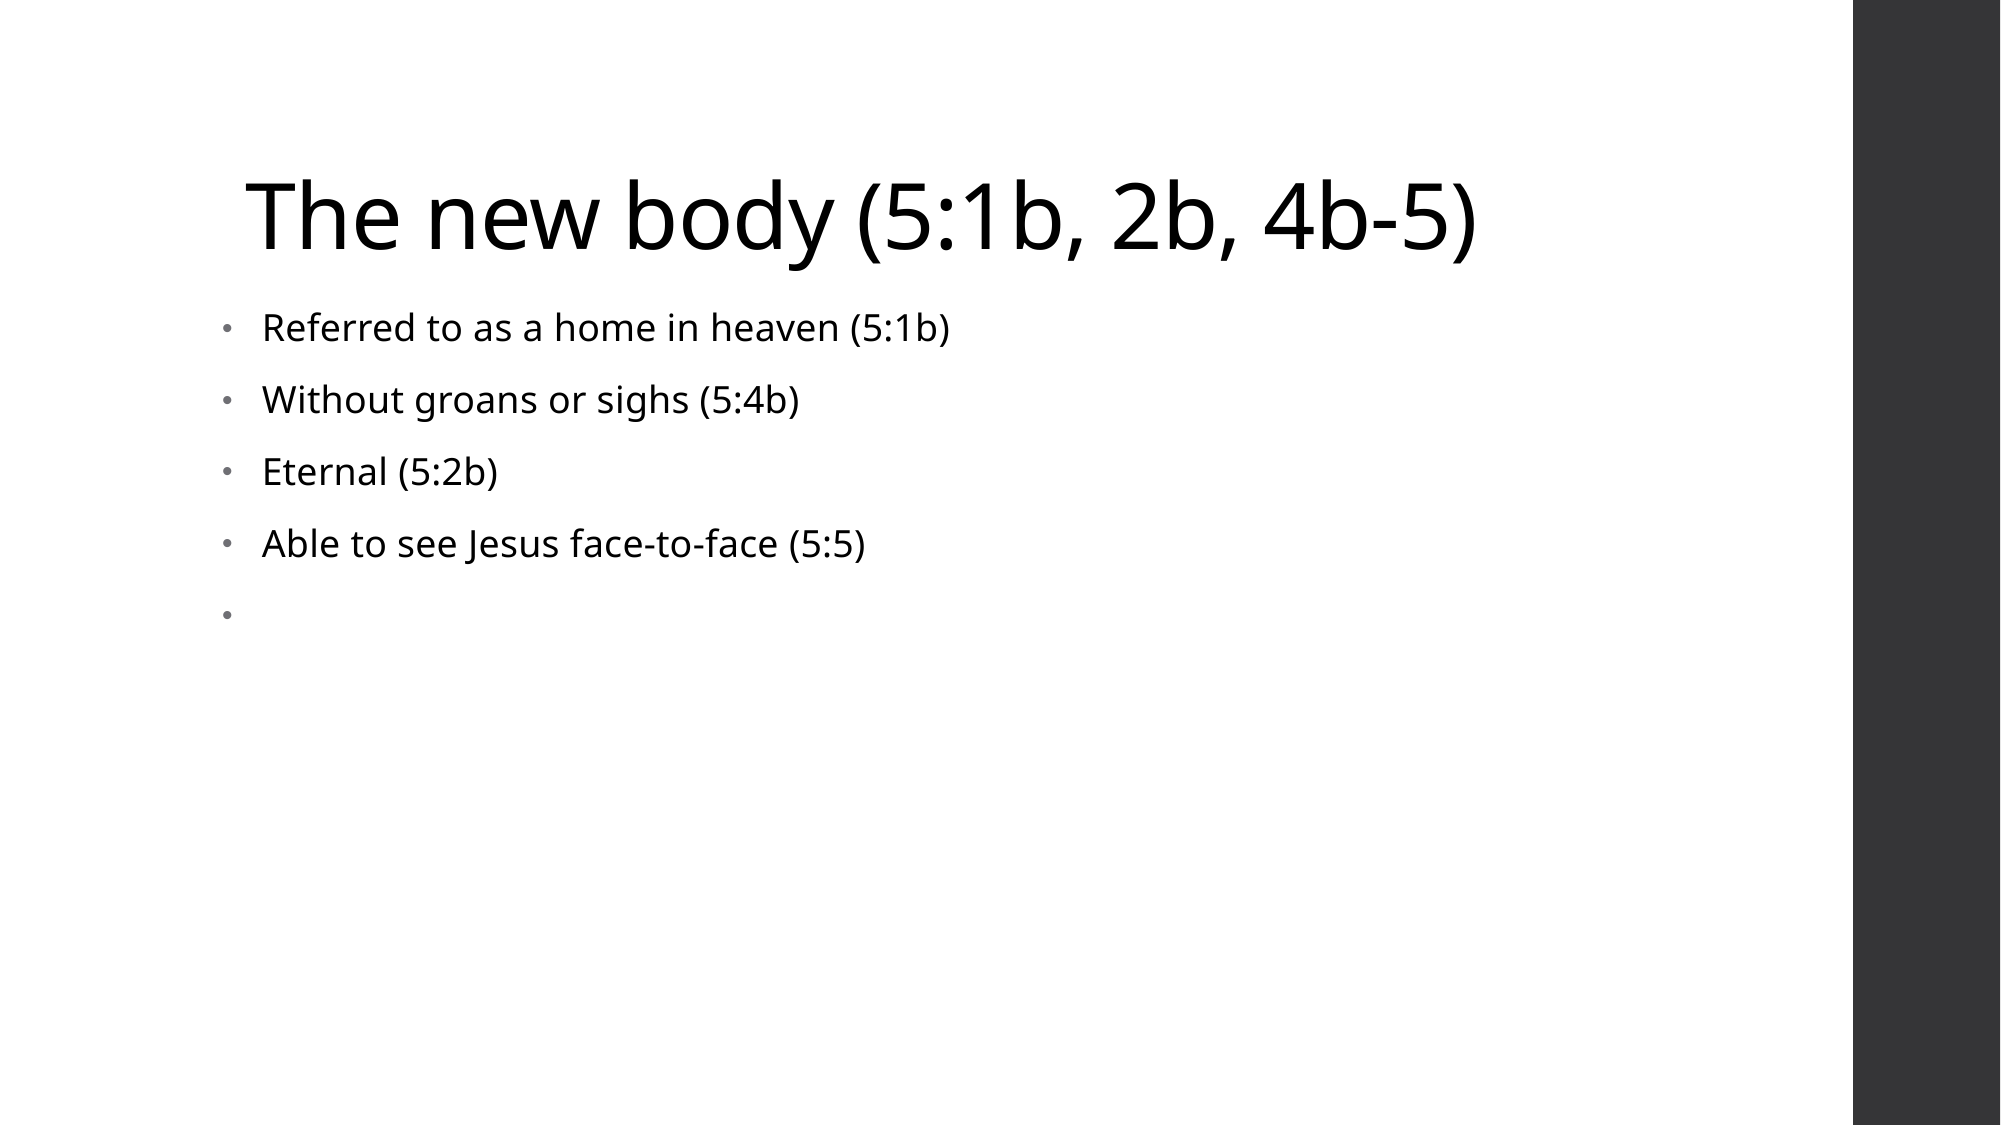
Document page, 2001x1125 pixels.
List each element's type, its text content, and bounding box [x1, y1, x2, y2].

list Referred to as a home in heaven (5:1b) Without groans or sighs (5:4b) Eternal (5:2b) Able to see Jesus face-to-face (5:5) [206, 299, 1617, 1014]
title The new body (5:1b, 2b, 4b-5) [206, 60, 1797, 278]
